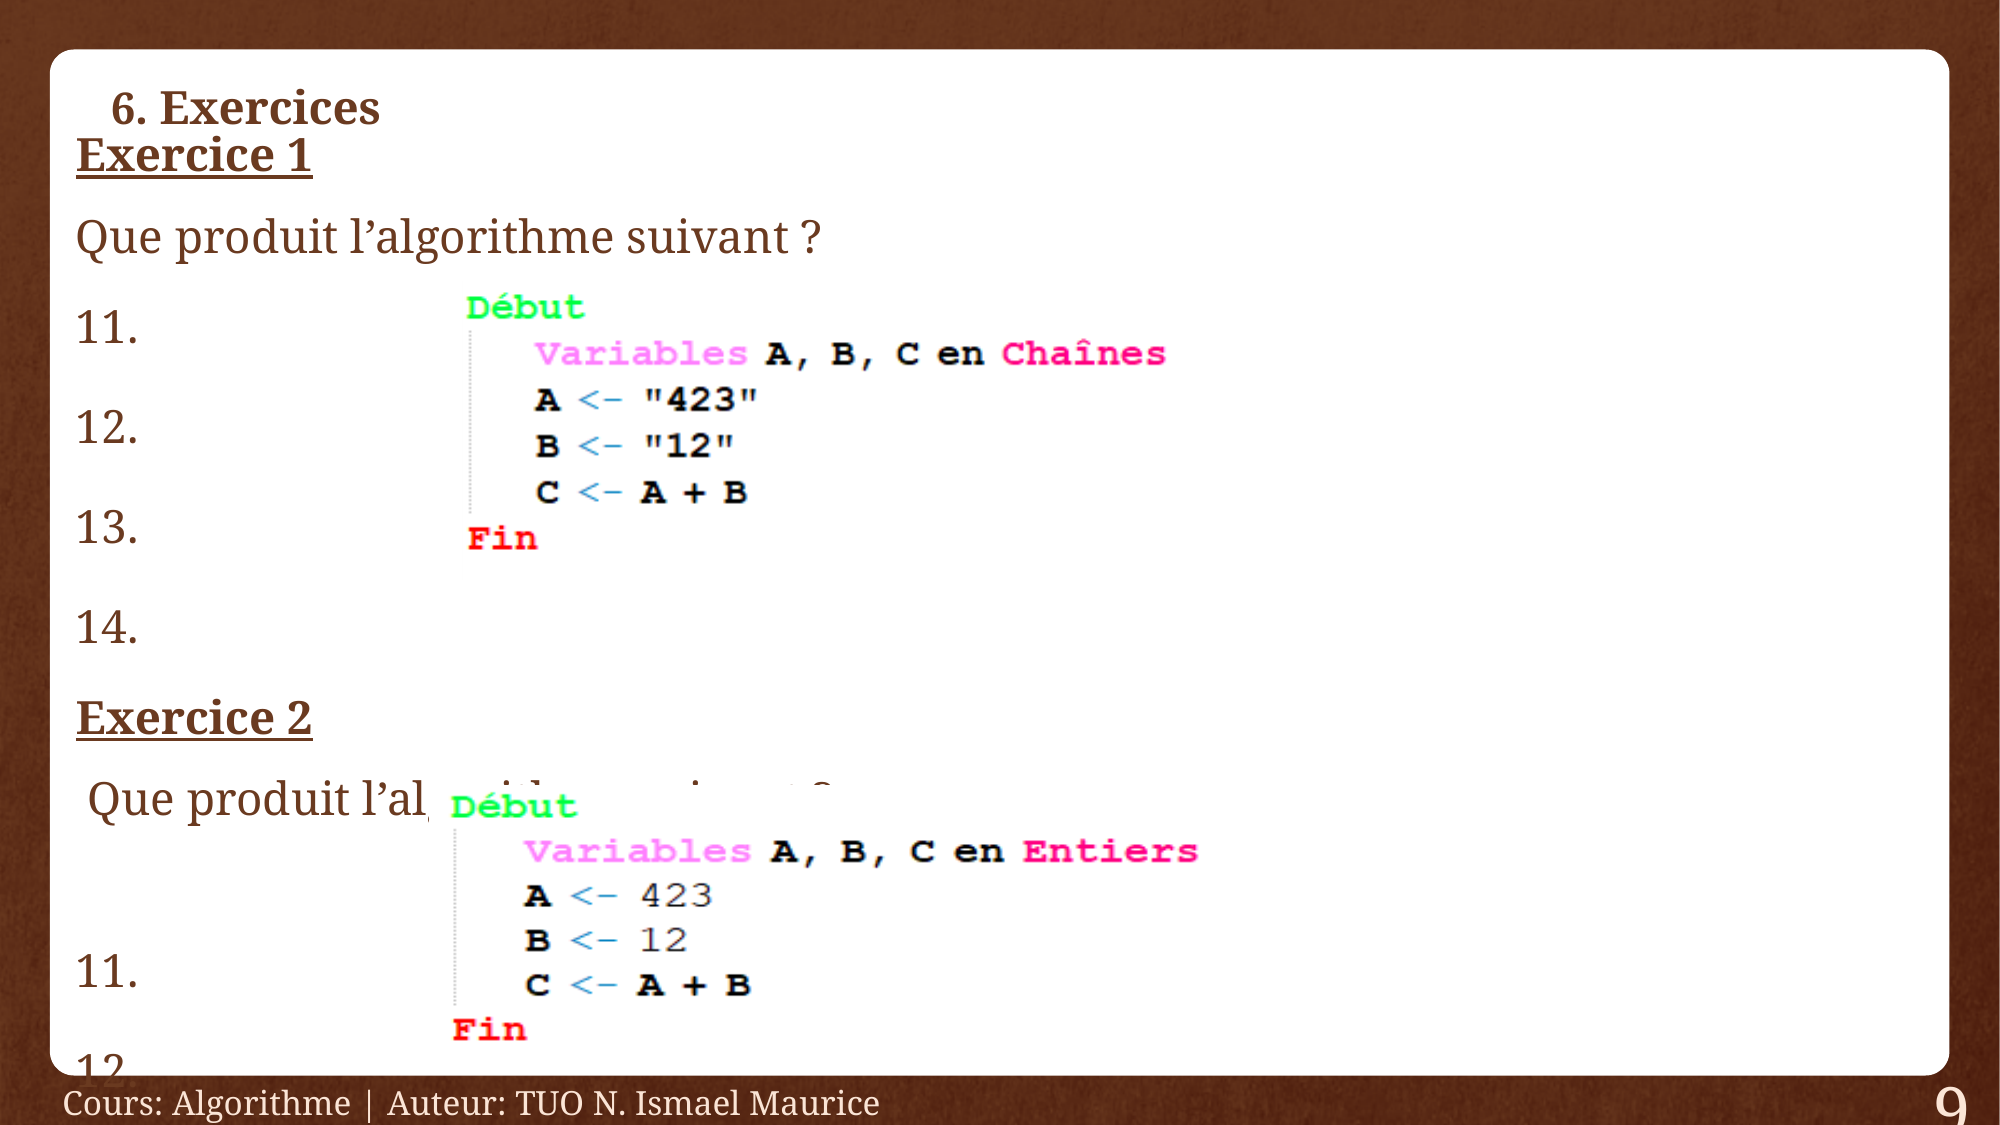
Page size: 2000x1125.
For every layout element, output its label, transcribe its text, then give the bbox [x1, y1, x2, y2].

text_box Cours: Algorithme | Auteur: TUO N. Ismael Maurice [47, 1074, 1264, 1125]
text_box [1918, 1061, 2000, 1112]
picture [461, 281, 1548, 580]
list Exercice 1 Que produit l’algorithme suivant ? Exercice 2 Que produit l’algorithme suivant ? [60, 128, 1919, 1053]
picture [429, 785, 1459, 1062]
title 6. Exercices [95, 68, 1696, 142]
